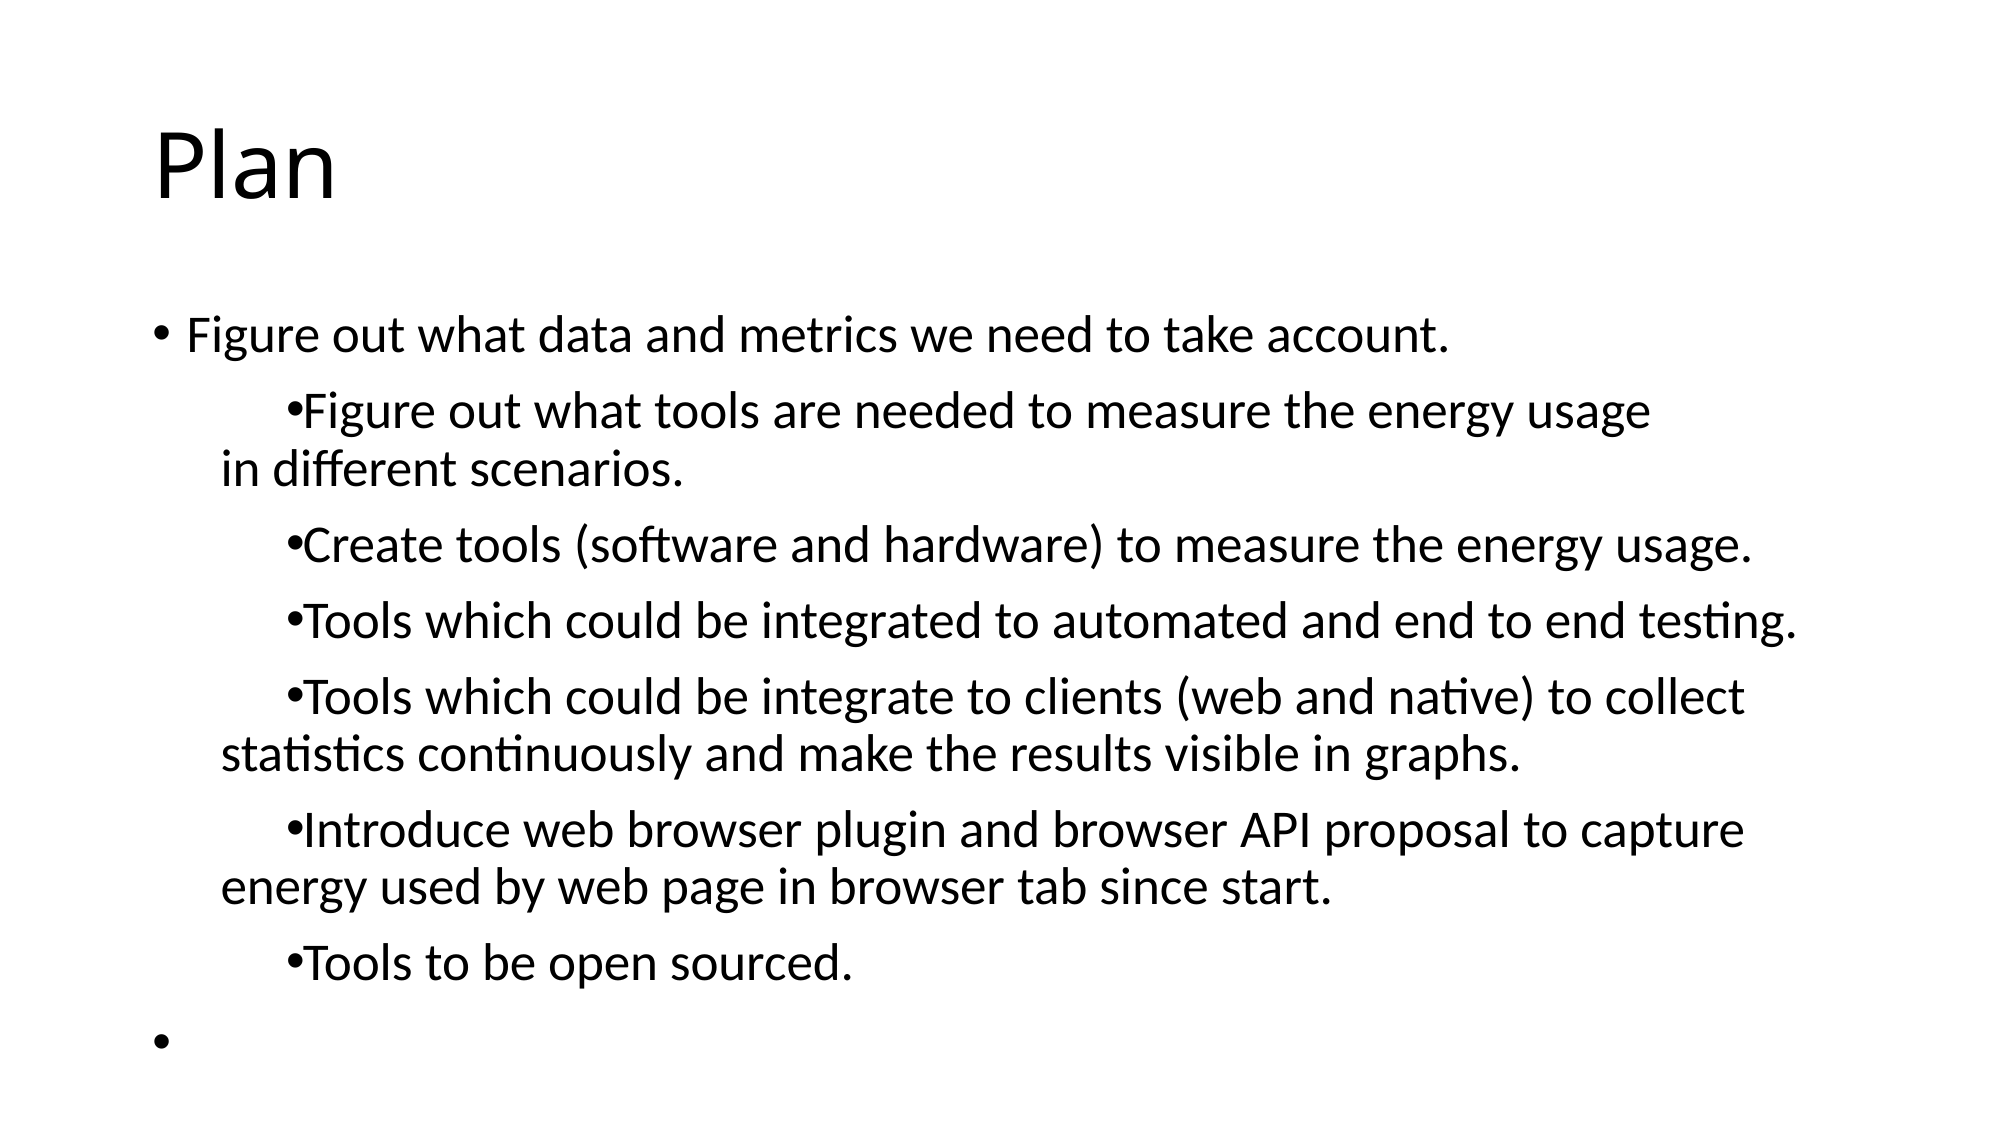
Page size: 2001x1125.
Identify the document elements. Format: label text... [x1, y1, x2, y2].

list Figure out what data and metrics we need to take account. Figure out what tools are needed to measure the energy usage in different scenarios. Create tools (software and hardware) to measure the energy usage. Tools which could be integrated to automated and end to end testing. Tools which could be integrate to clients (web and native) to collect statistics continuously and make the results visible in graphs. Introduce web browser plugin and browser API proposal to capture energy used by web page in browser tab since start. Tools to be open sourced. [137, 299, 1863, 1014]
title Plan [137, 59, 1863, 278]
